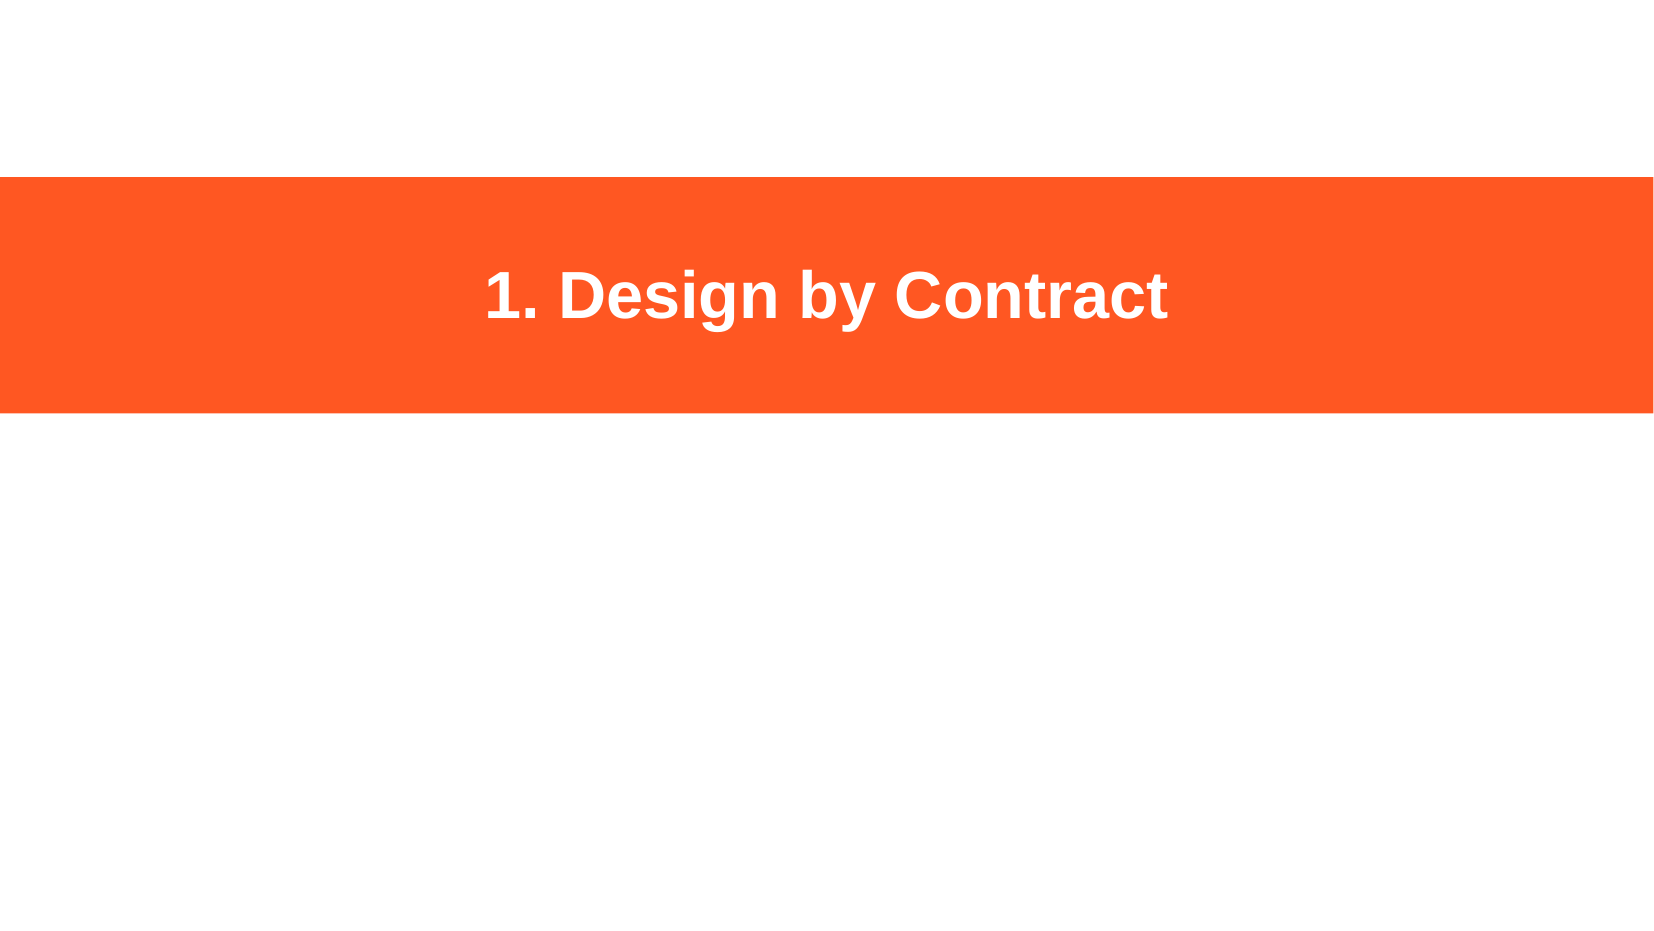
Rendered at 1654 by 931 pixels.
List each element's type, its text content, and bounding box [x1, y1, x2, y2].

title 1. Design by Contract [0, 177, 1654, 414]
